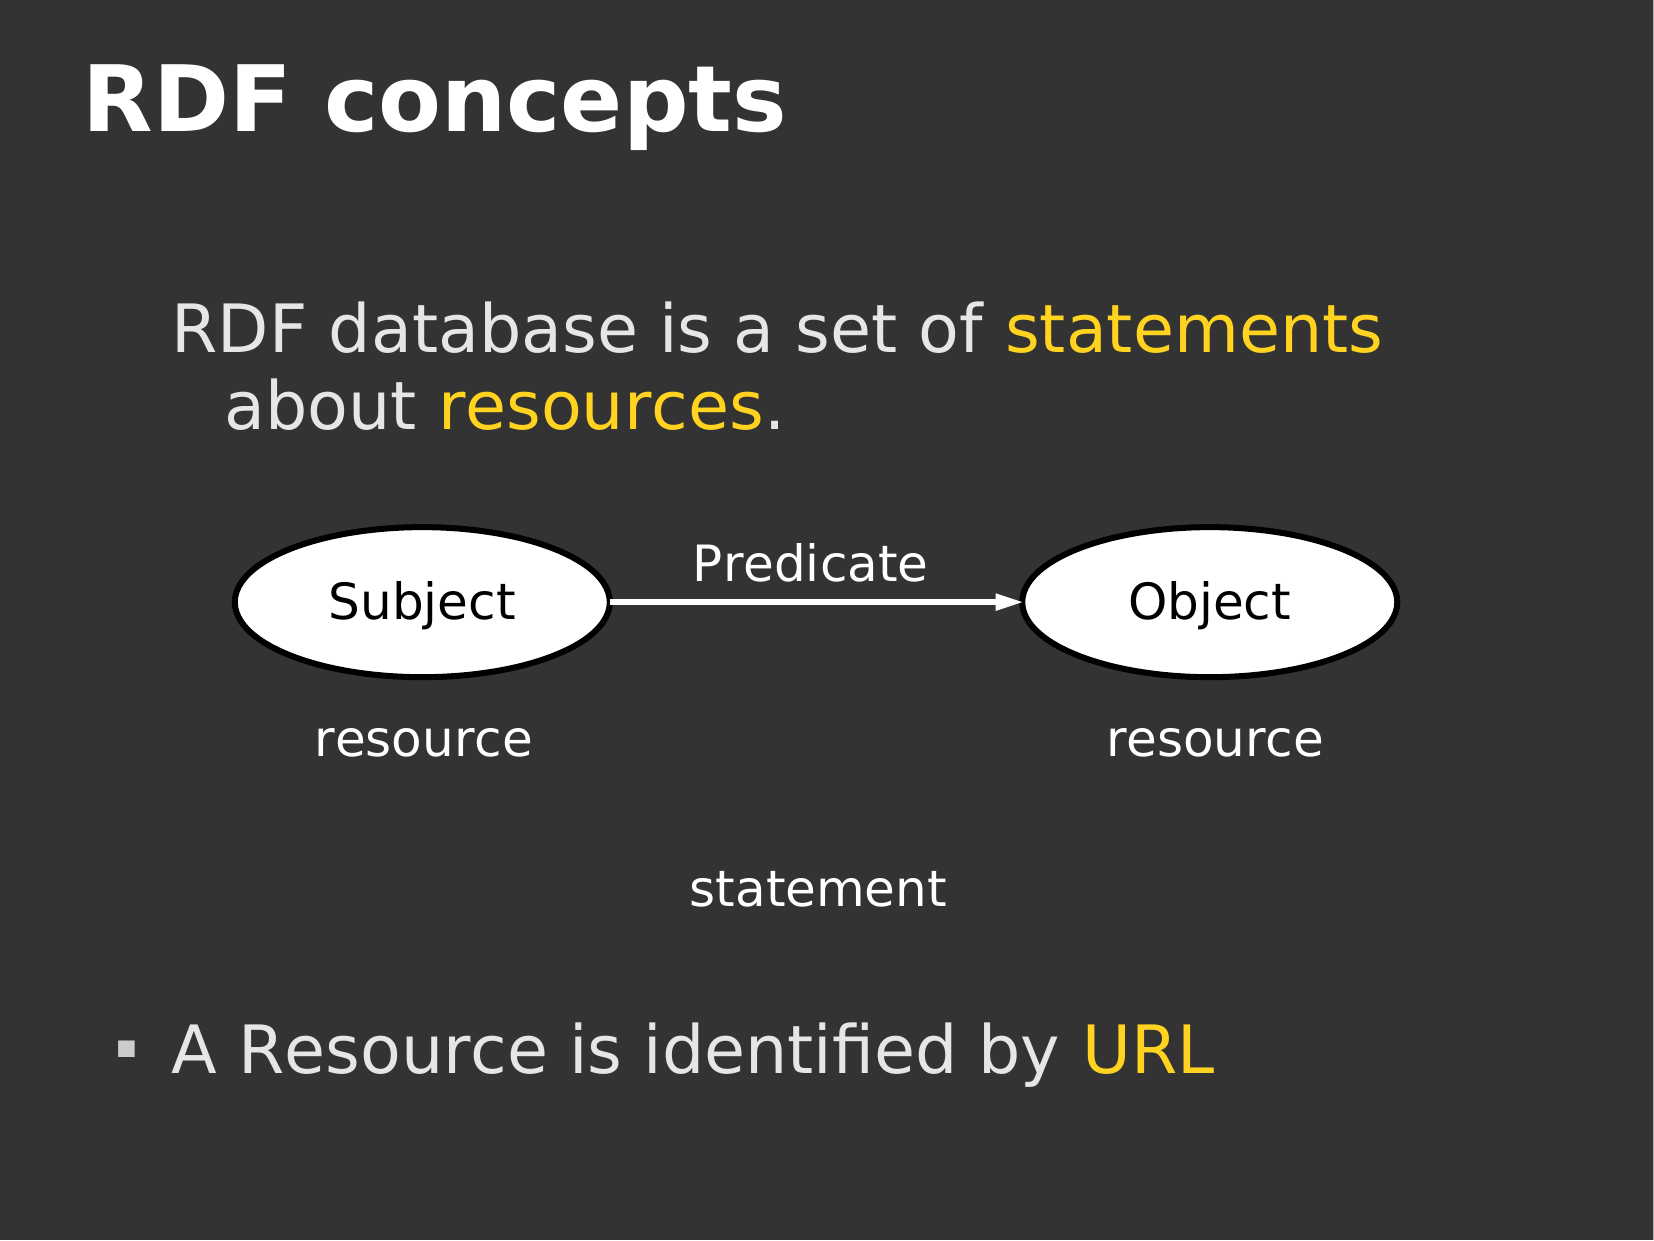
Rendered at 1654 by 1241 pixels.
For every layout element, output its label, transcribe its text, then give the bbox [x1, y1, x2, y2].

text_box statement [675, 852, 962, 928]
text_box resource [300, 702, 548, 778]
text_box Object [1022, 527, 1398, 678]
title RDF concepts [82, 46, 1571, 154]
list RDF database is a set of statements about resources. A Resource is identified by URL [82, 290, 1571, 1197]
text_box Subject [234, 527, 610, 678]
text_box resource [1091, 702, 1340, 778]
text_box Predicate [678, 527, 944, 601]
